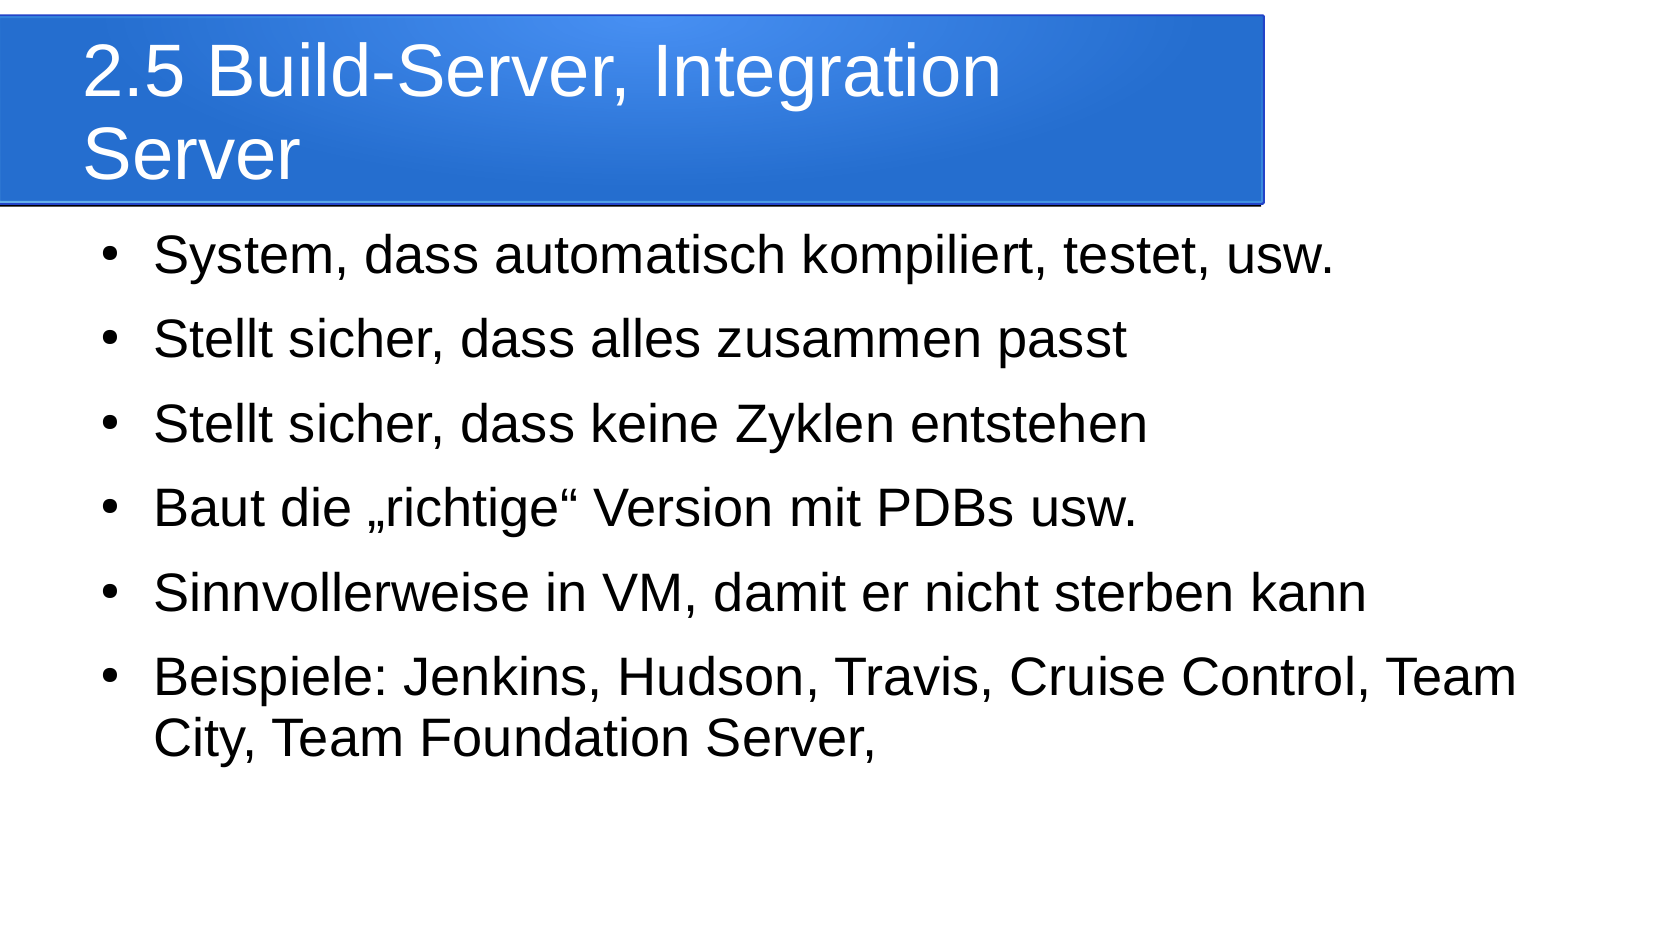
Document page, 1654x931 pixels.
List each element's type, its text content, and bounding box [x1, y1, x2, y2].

title 2.5 Build-Server, Integration Server [82, 29, 1235, 196]
list System, dass automatisch kompiliert, testet, usw. Stellt sicher, dass alles zusammen passt Stellt sicher, dass keine Zyklen entstehen Baut die „richtige“ Version mit PDBs usw. Sinnvollerweise in VM, damit er nicht sterben kann Beispiele: Jenkins, Hudson, Travis, Cruise Control, Team City, Team Foundation Server, [82, 224, 1571, 764]
